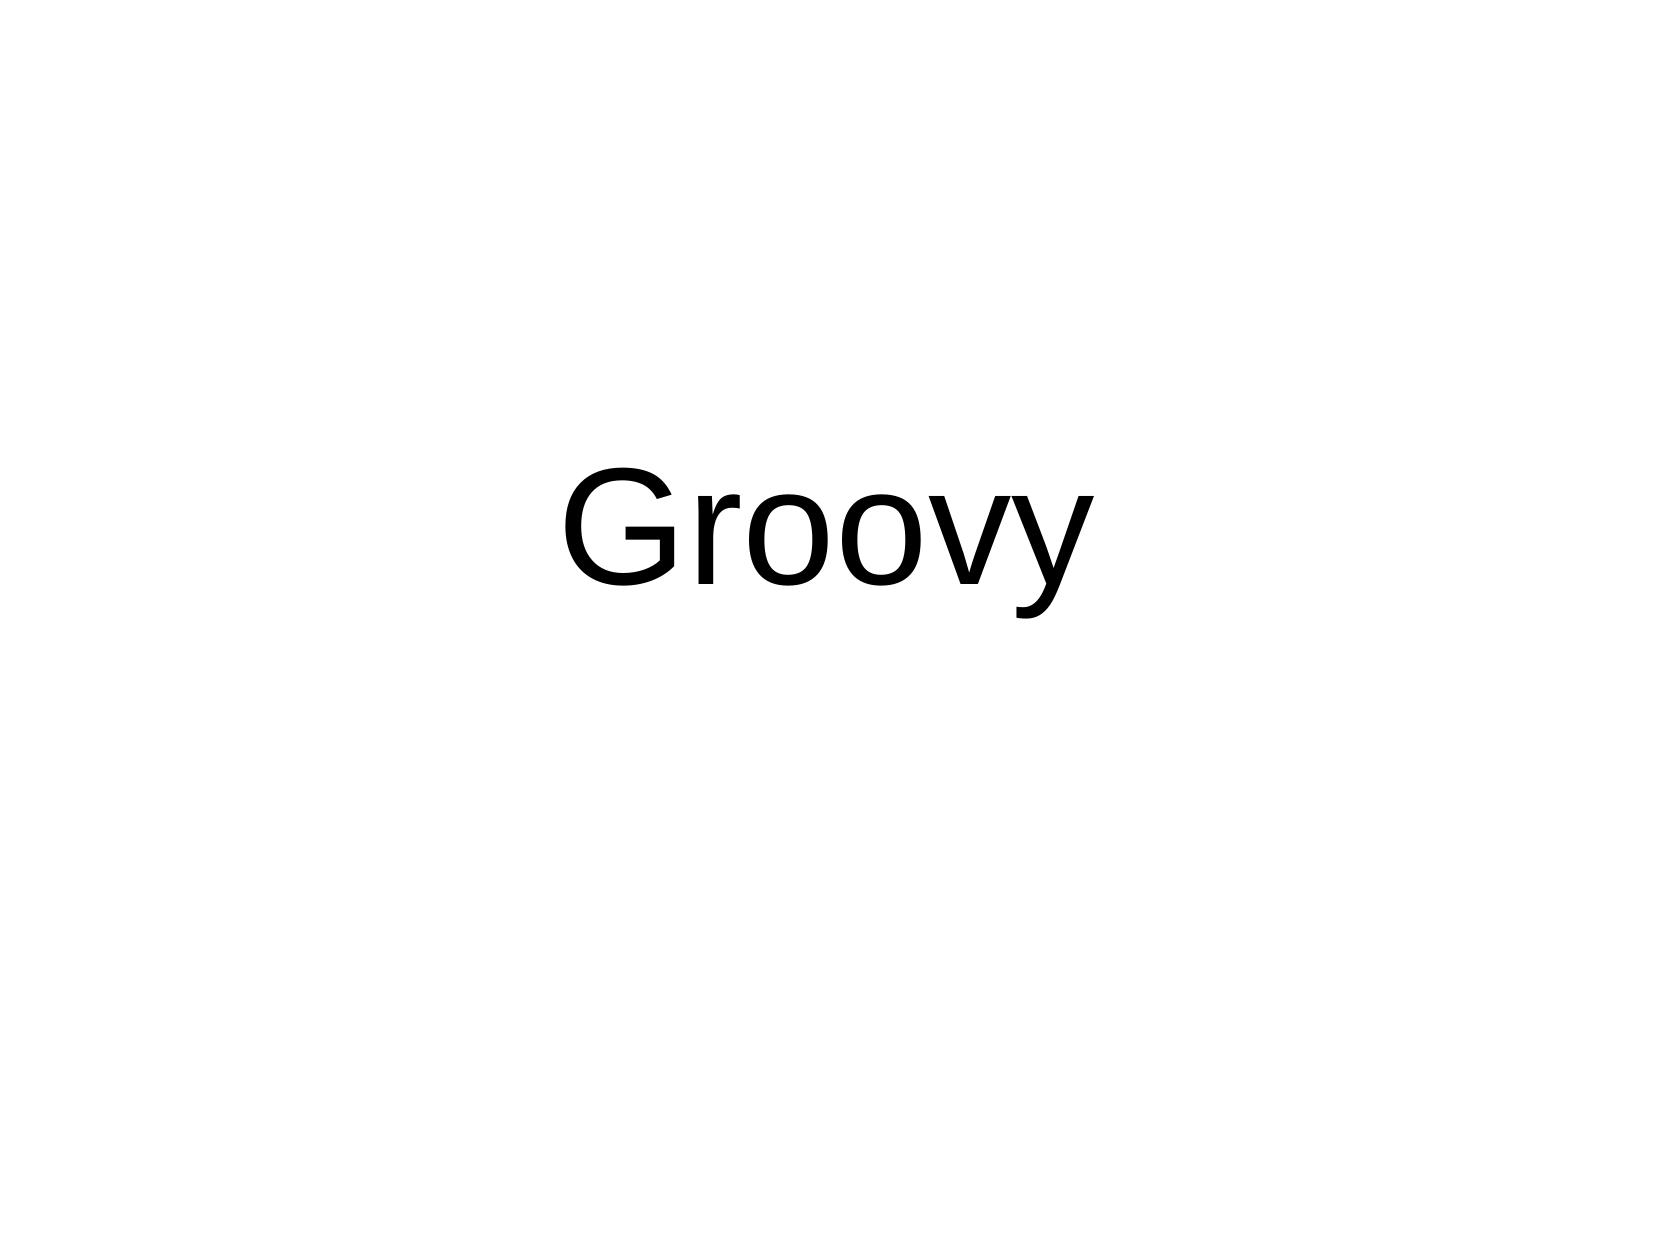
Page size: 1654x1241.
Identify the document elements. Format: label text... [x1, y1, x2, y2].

text_box Groovy [144, 426, 1510, 628]
